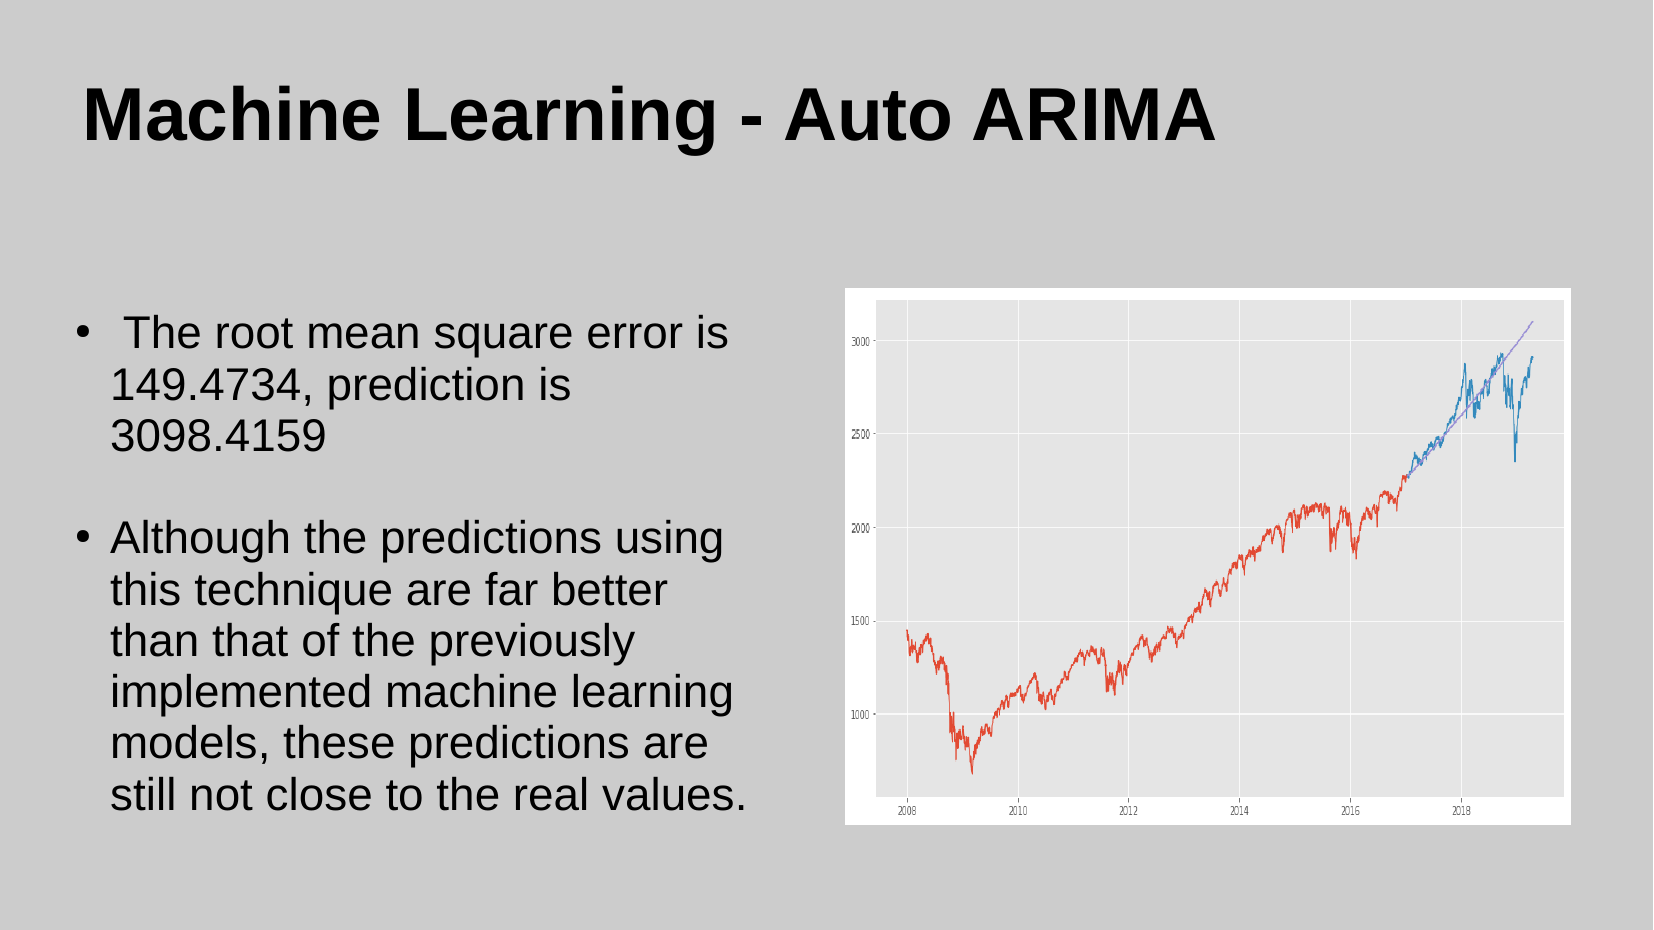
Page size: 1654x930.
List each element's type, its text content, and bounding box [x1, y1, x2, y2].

title Machine Learning - Auto ARIMA [82, 37, 1571, 193]
text_box The root mean square error is 149.4734, prediction is 3098.4159 Although the predictions using this technique are far better than that of the previously implemented machine learning models, these predictions are still not close to the real values. [60, 300, 766, 930]
picture [845, 288, 1571, 826]
subtitle [82, 217, 1571, 757]
